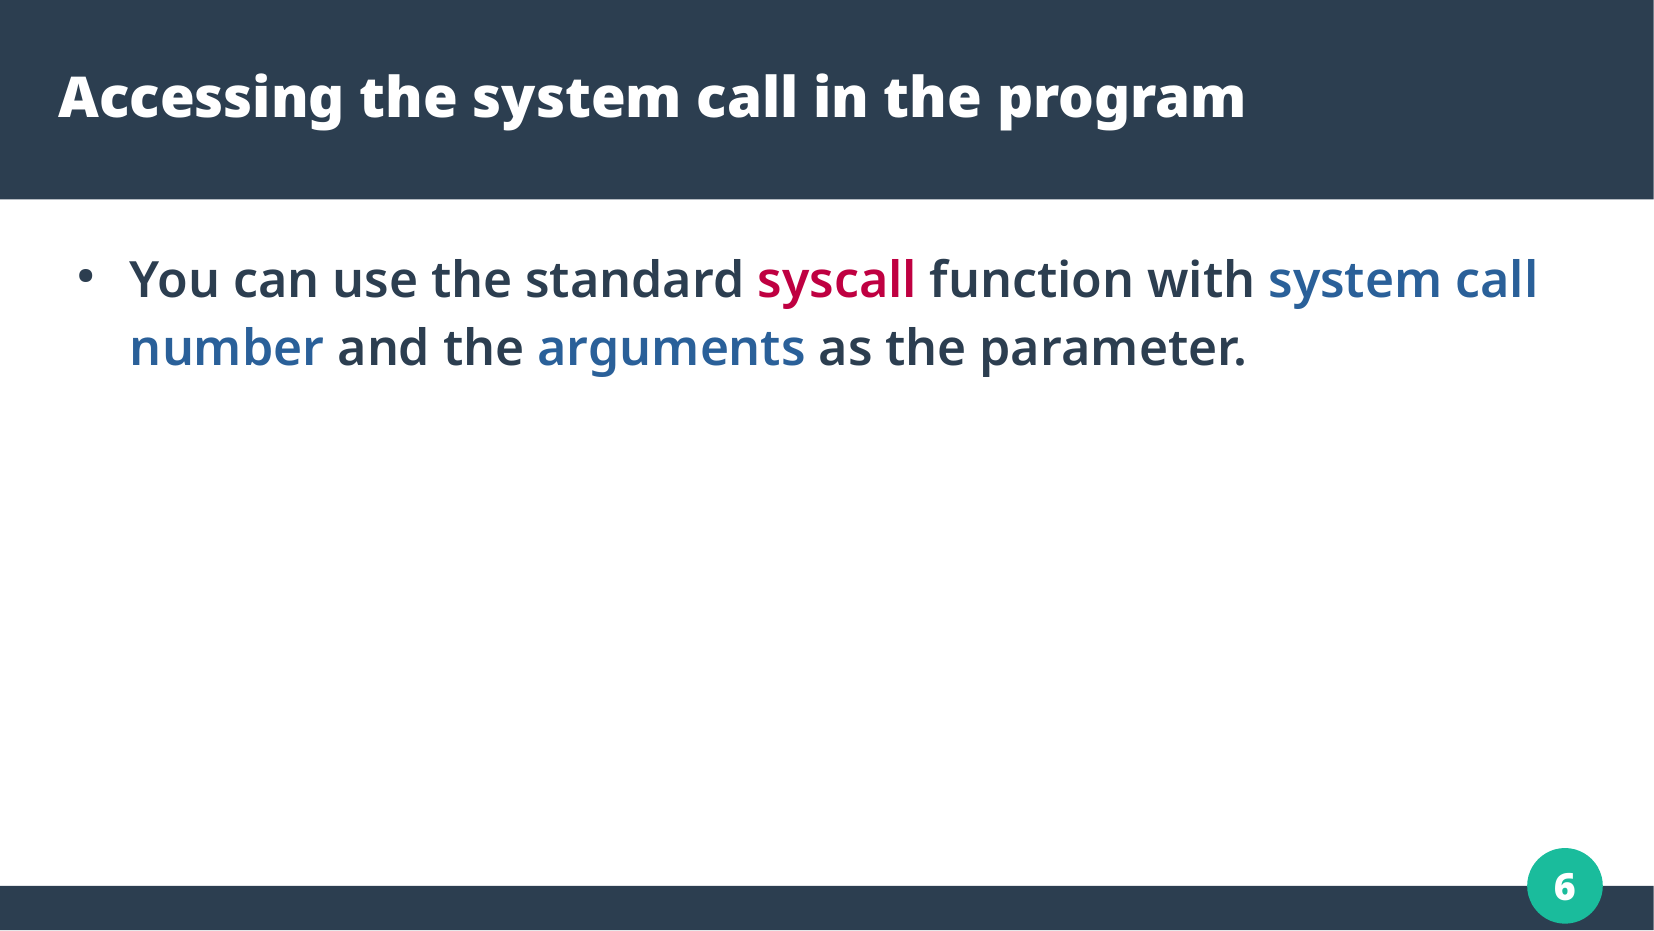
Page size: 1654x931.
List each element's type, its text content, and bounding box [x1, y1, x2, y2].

list You can use the standard syscall function with system call number and the arguments as the parameter. [59, 243, 1595, 864]
title Accessing the system call in the program [59, 37, 1595, 155]
